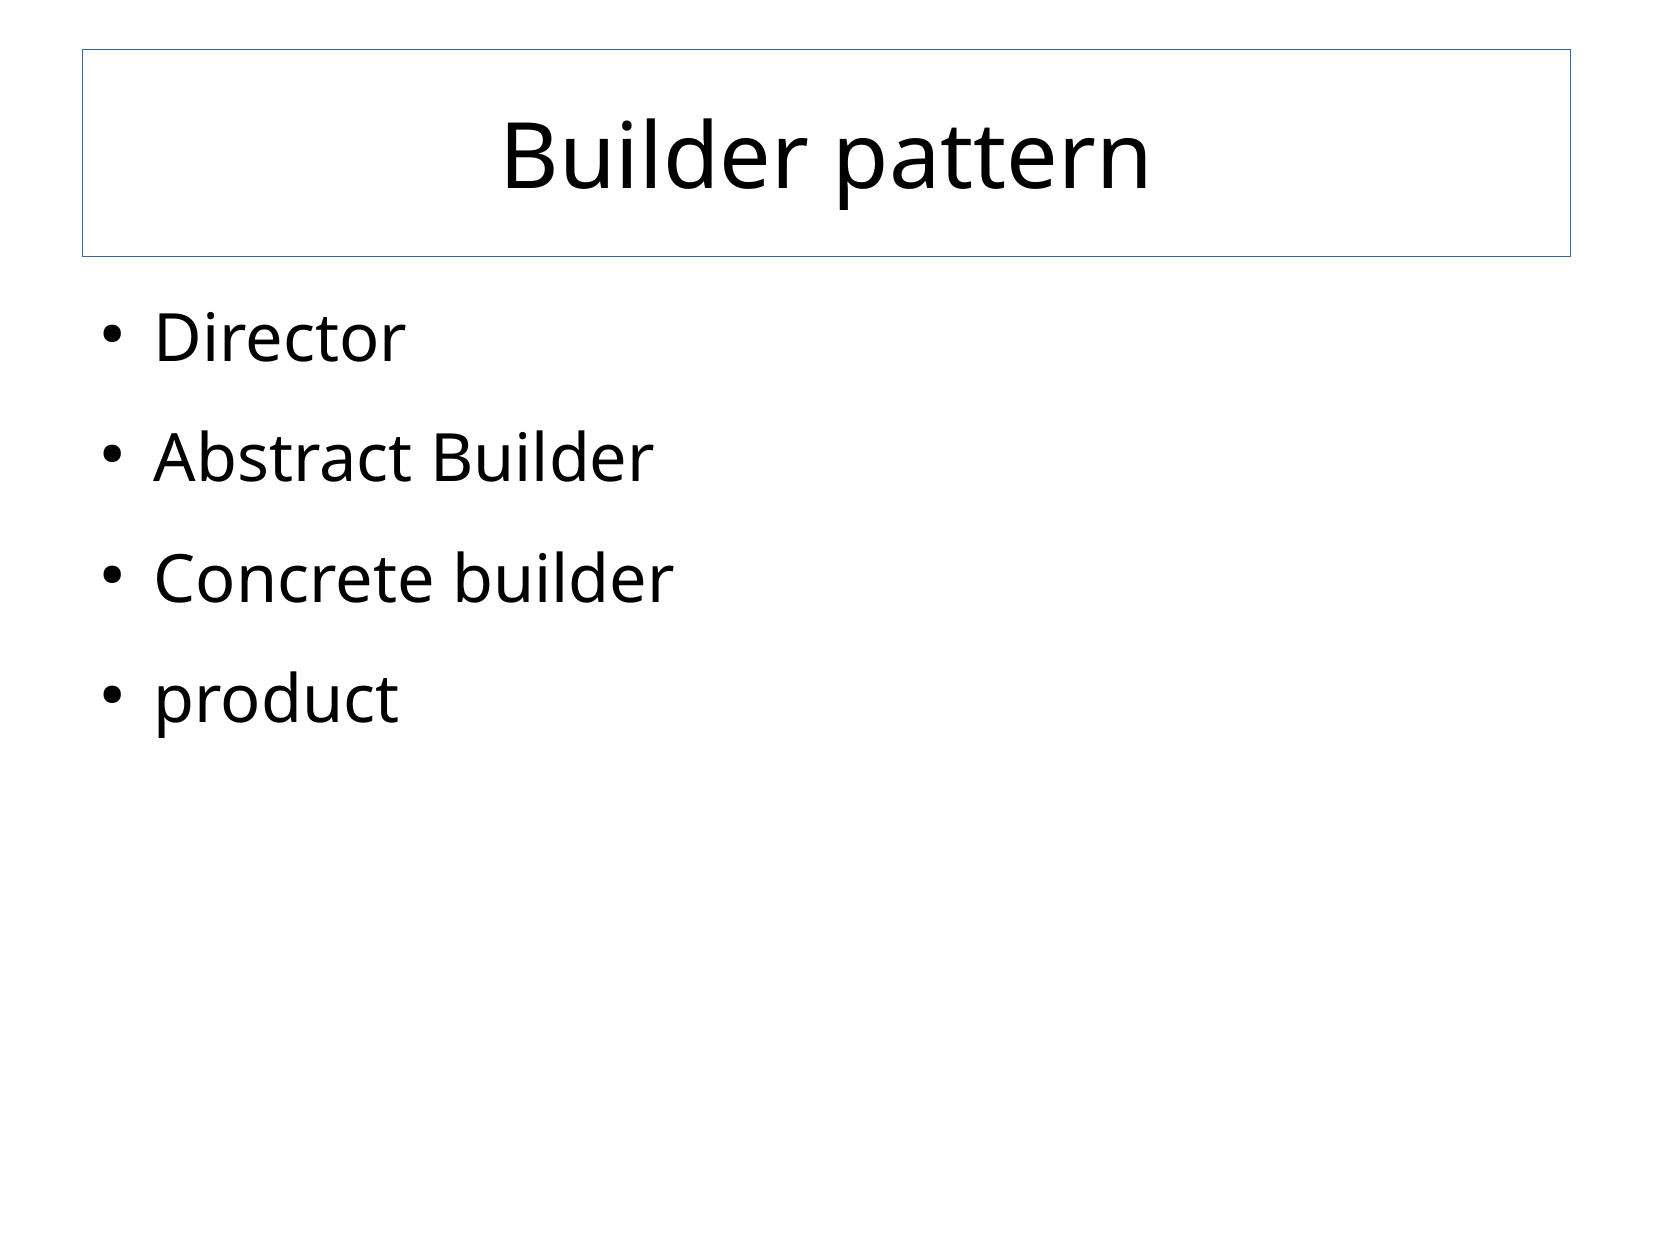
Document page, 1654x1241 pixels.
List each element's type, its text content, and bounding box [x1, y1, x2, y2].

title Builder pattern [82, 49, 1571, 257]
list Director Abstract Builder Concrete builder product [82, 290, 1571, 1010]
